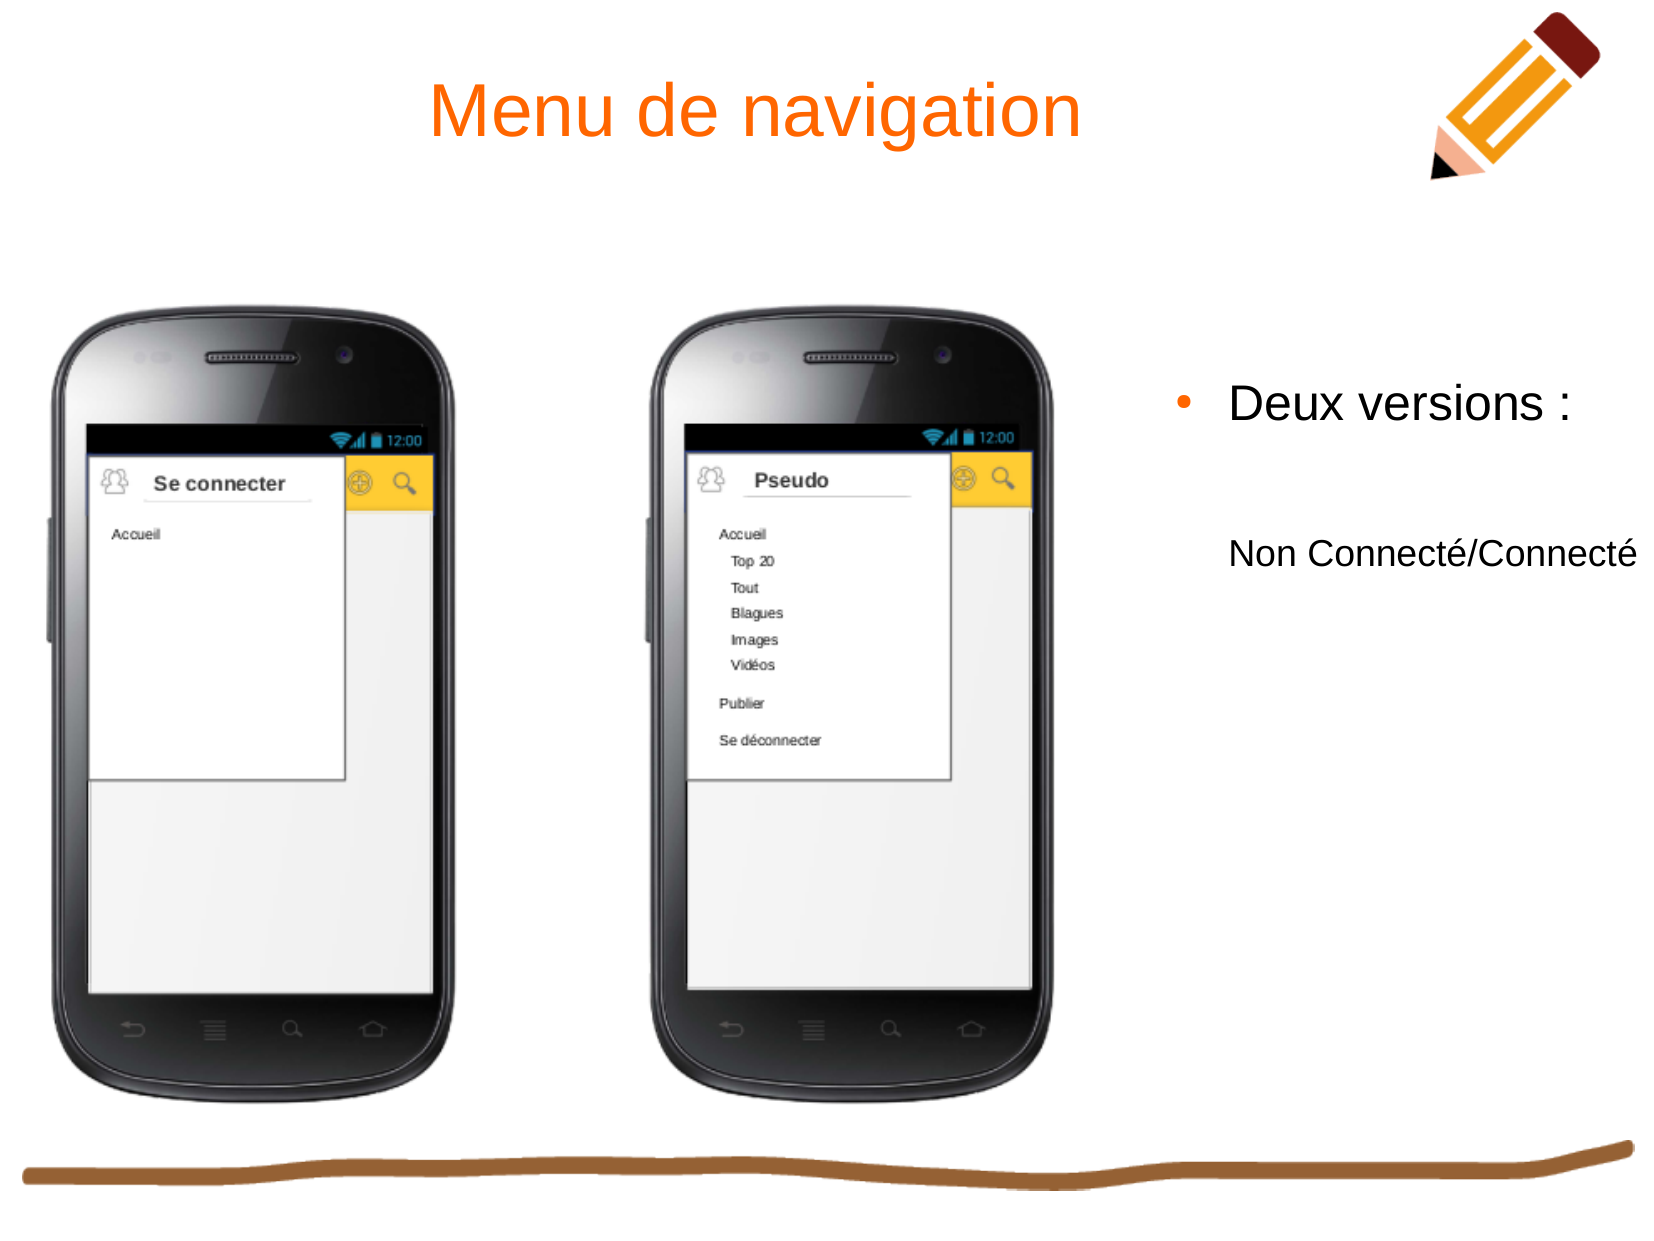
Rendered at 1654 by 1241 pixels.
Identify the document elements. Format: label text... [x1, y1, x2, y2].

picture [1430, 12, 1601, 181]
title Menu de navigation [82, 49, 1430, 172]
picture [35, 300, 1066, 1111]
picture [22, 1140, 1635, 1191]
list Deux versions : Non Connecté/Connecté [1157, 290, 1642, 1122]
